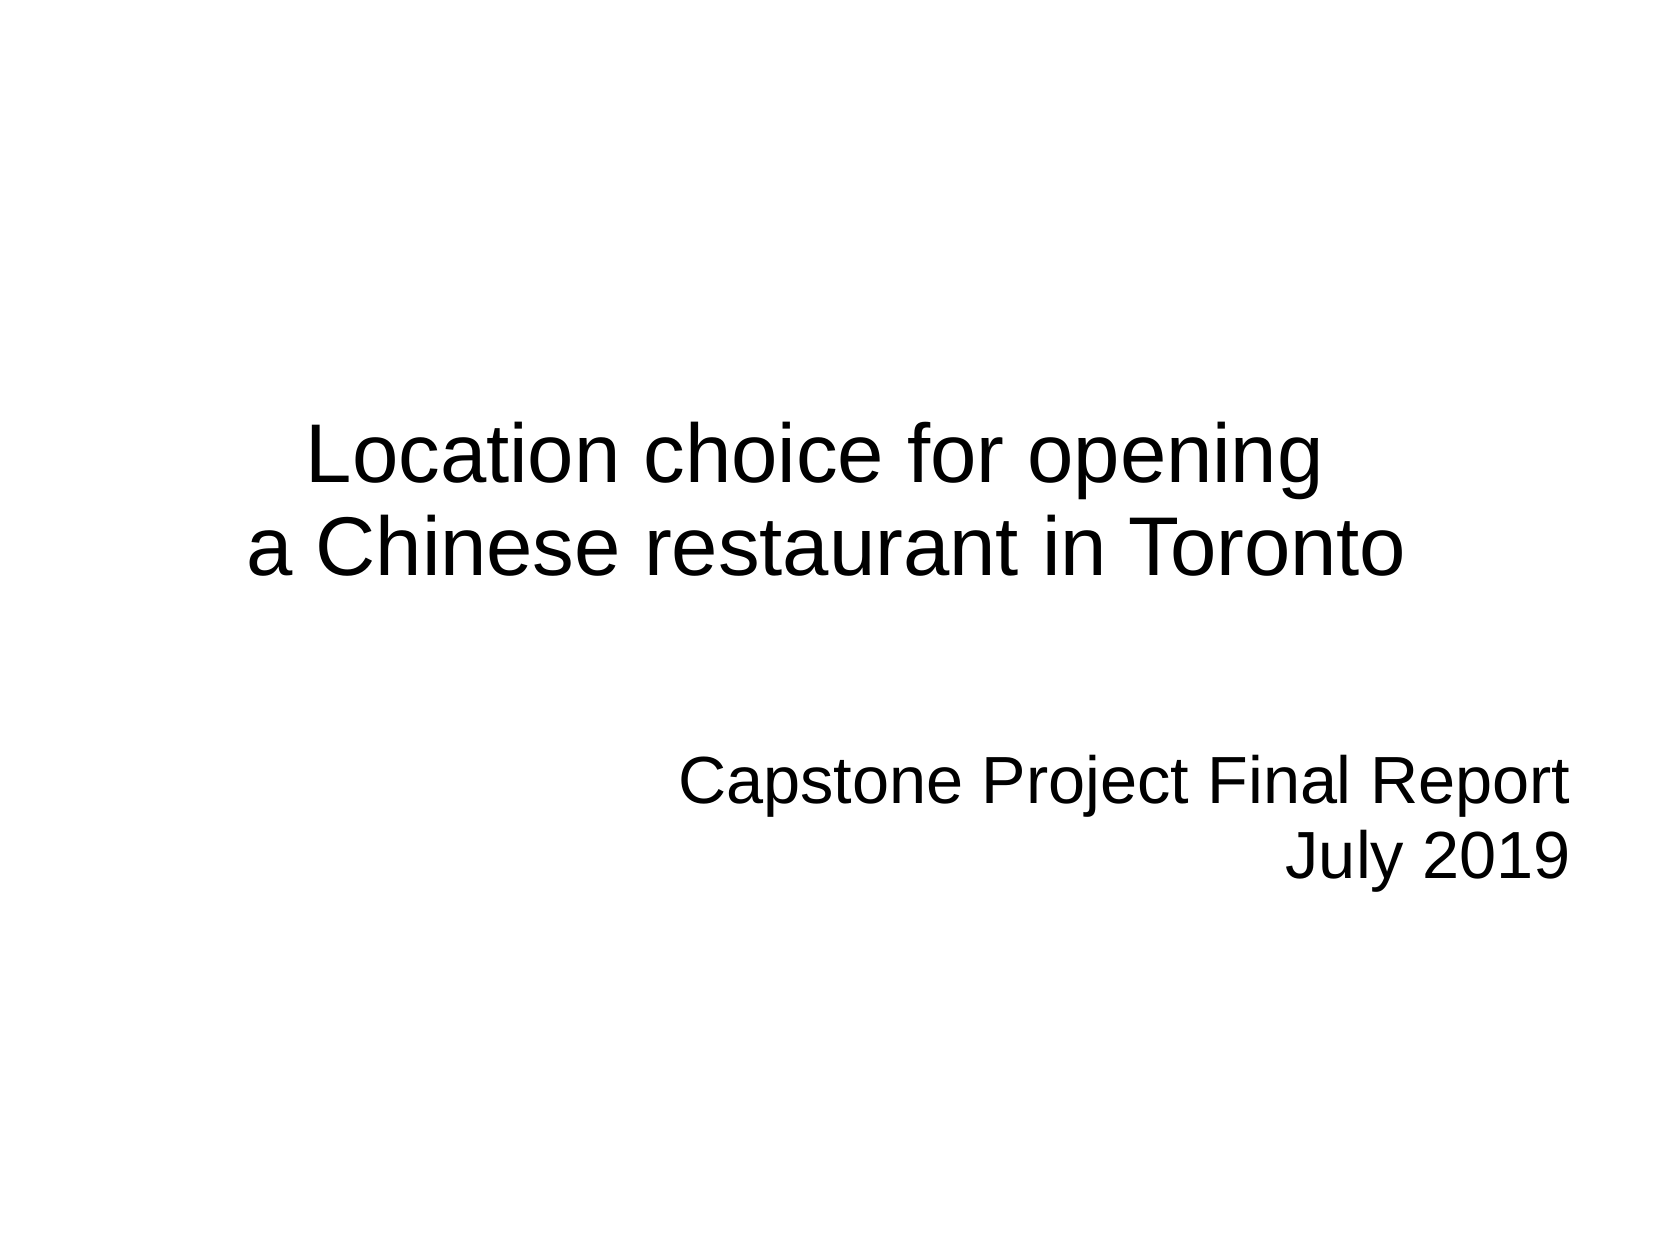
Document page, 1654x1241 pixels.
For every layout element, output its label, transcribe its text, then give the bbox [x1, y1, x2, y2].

subtitle Location choice for opening a Chinese restaurant in Toronto Capstone Project Final Report July 2019 [82, 290, 1571, 1010]
